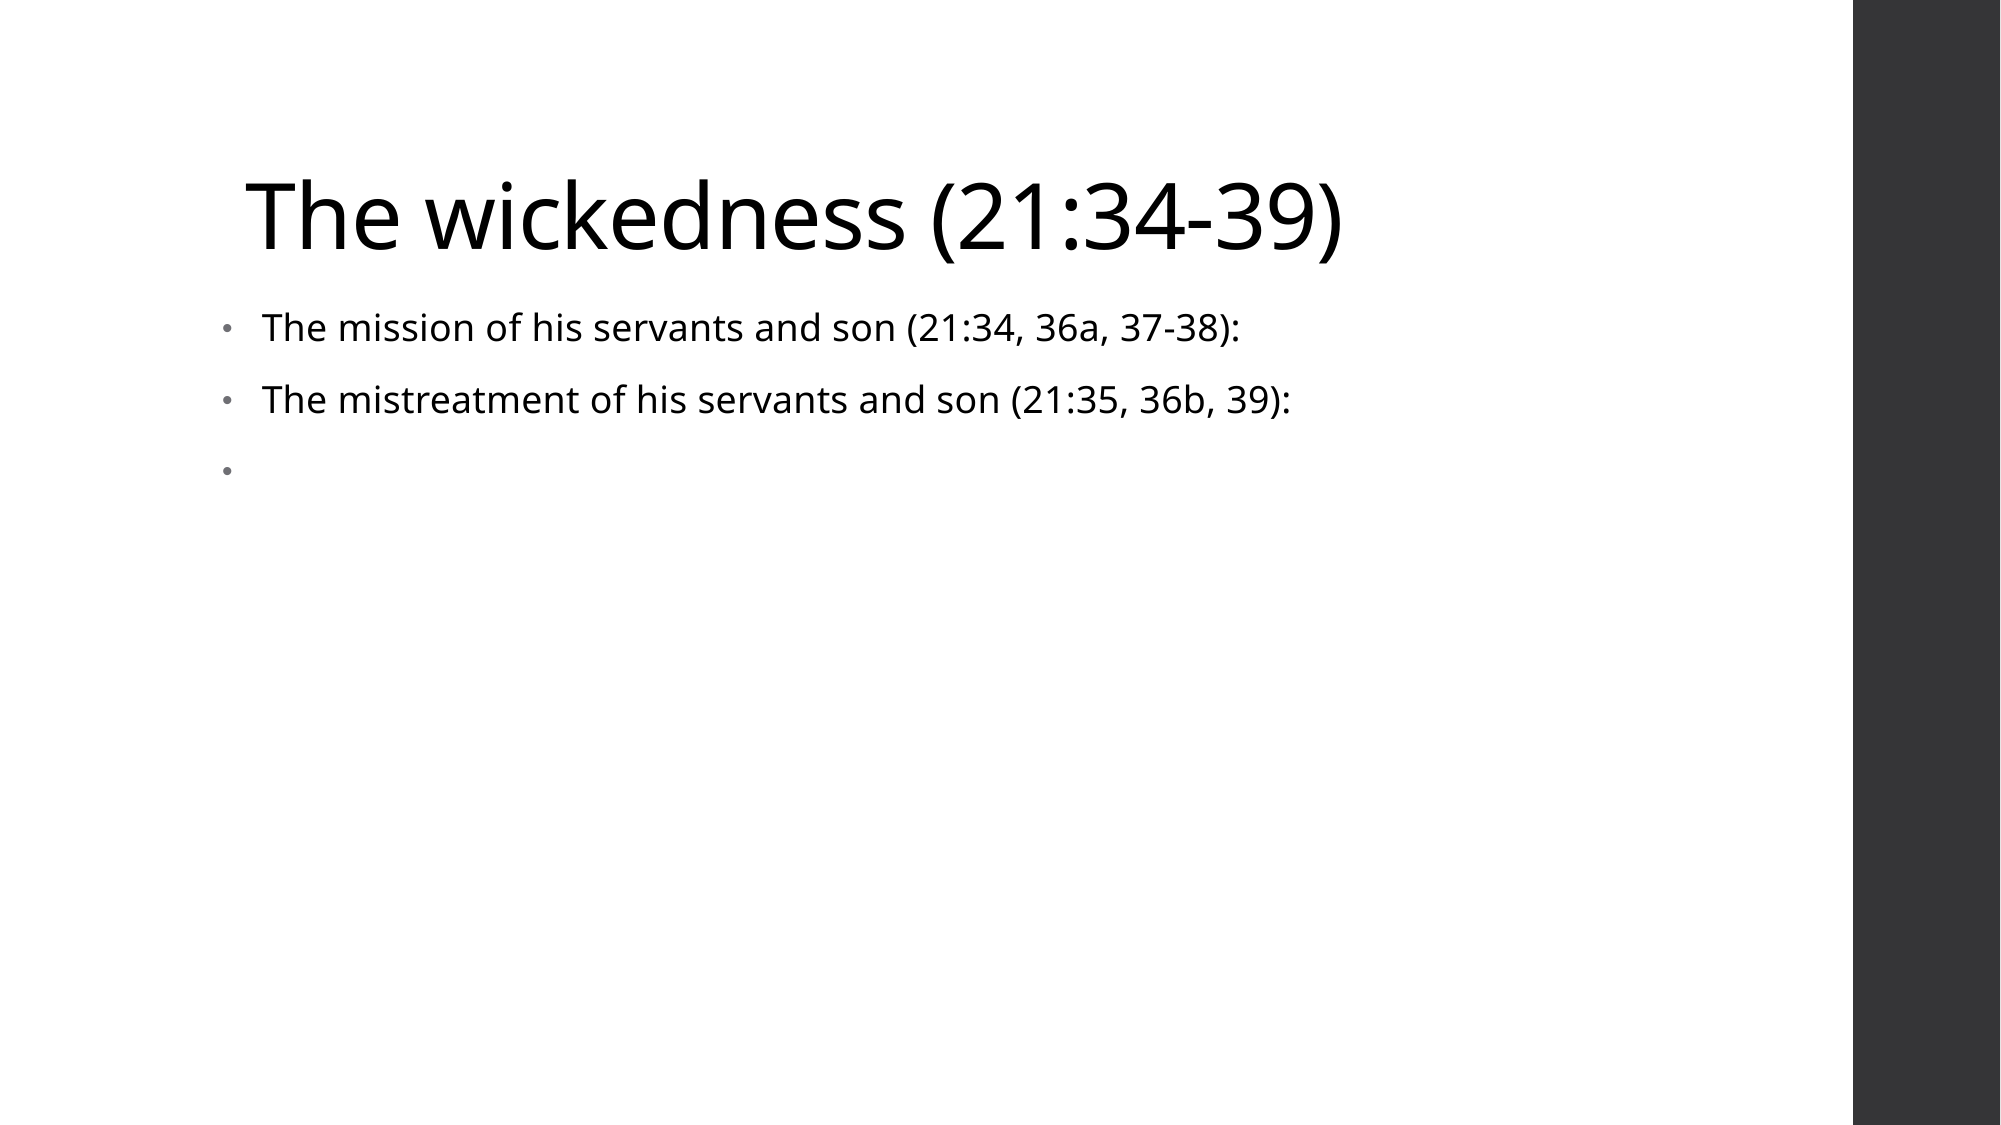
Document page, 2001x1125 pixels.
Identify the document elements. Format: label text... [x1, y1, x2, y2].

title The wickedness (21:34-39) [206, 60, 1797, 278]
list The mission of his servants and son (21:34, 36a, 37-38): The mistreatment of his servants and son (21:35, 36b, 39): [206, 299, 1617, 1014]
